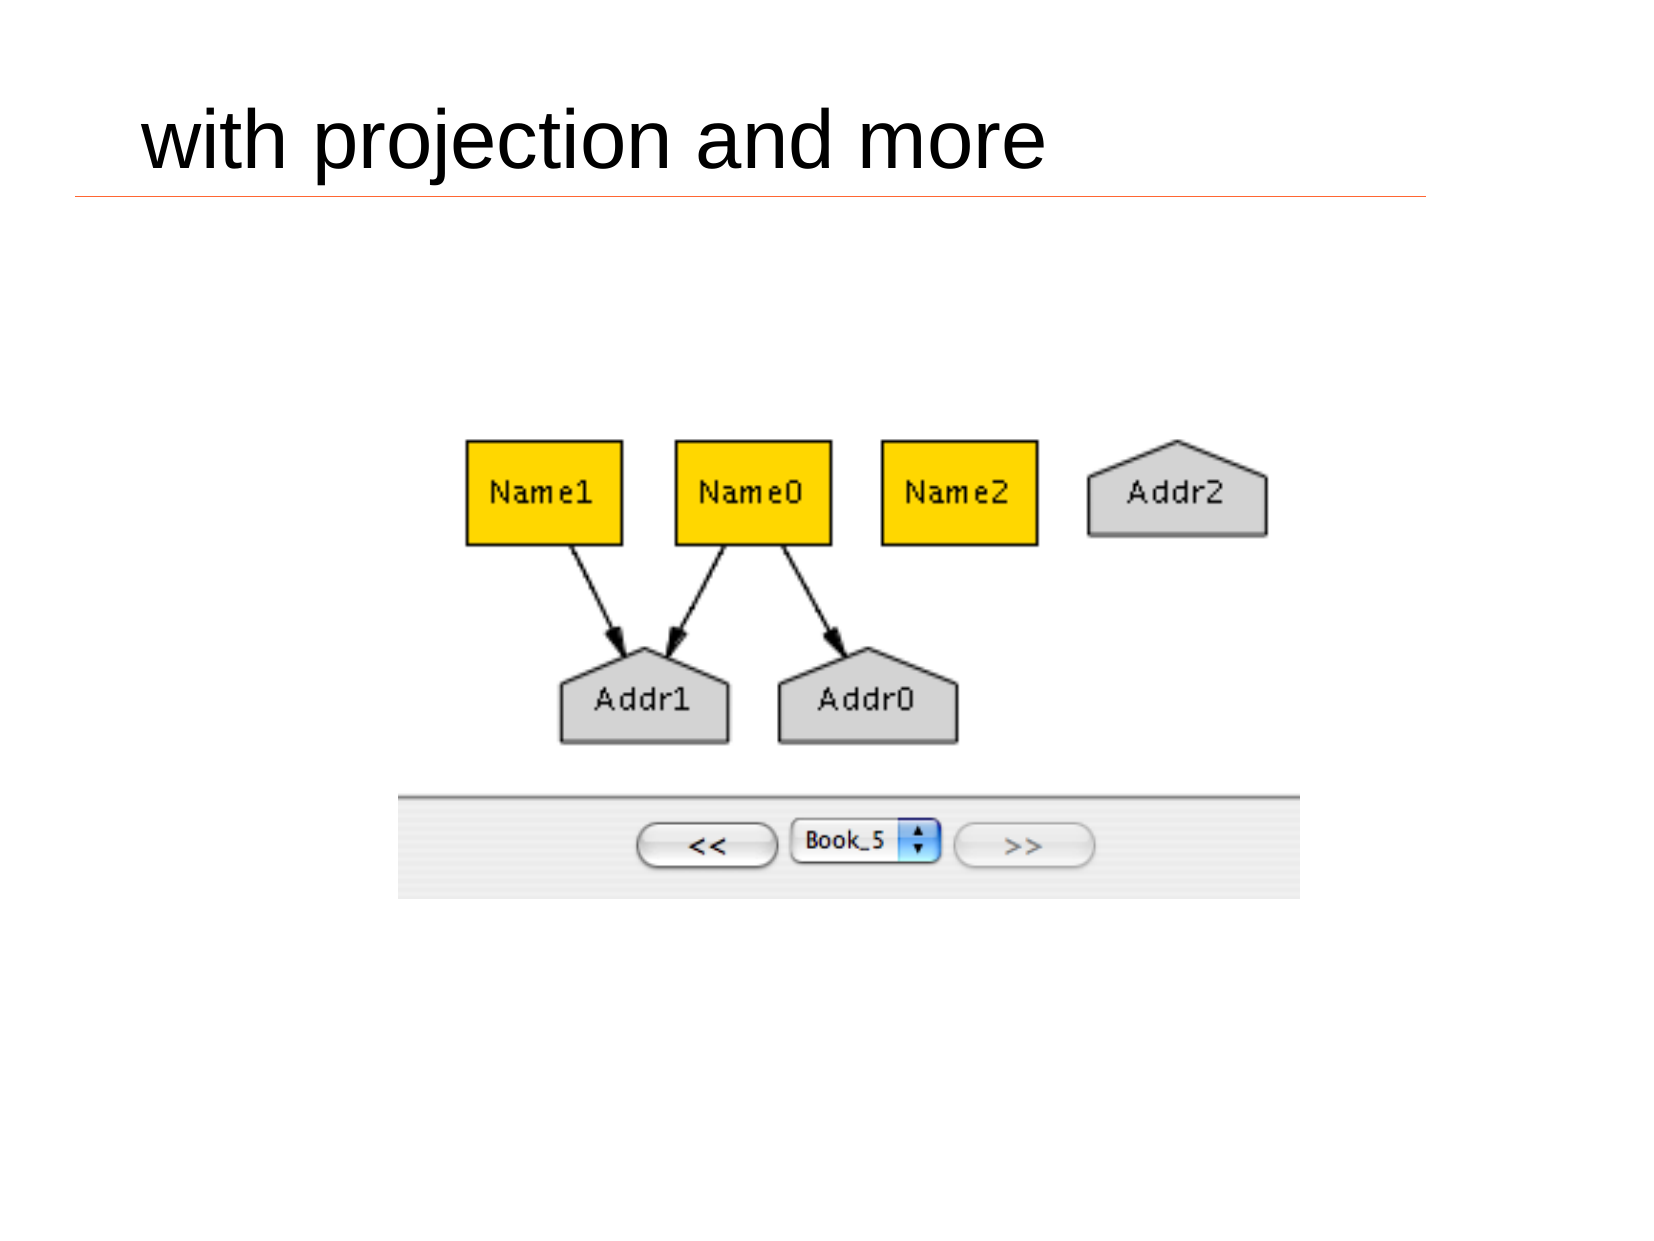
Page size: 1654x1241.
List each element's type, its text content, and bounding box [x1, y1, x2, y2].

title with projection and more [141, 86, 1604, 193]
picture [398, 372, 1303, 899]
